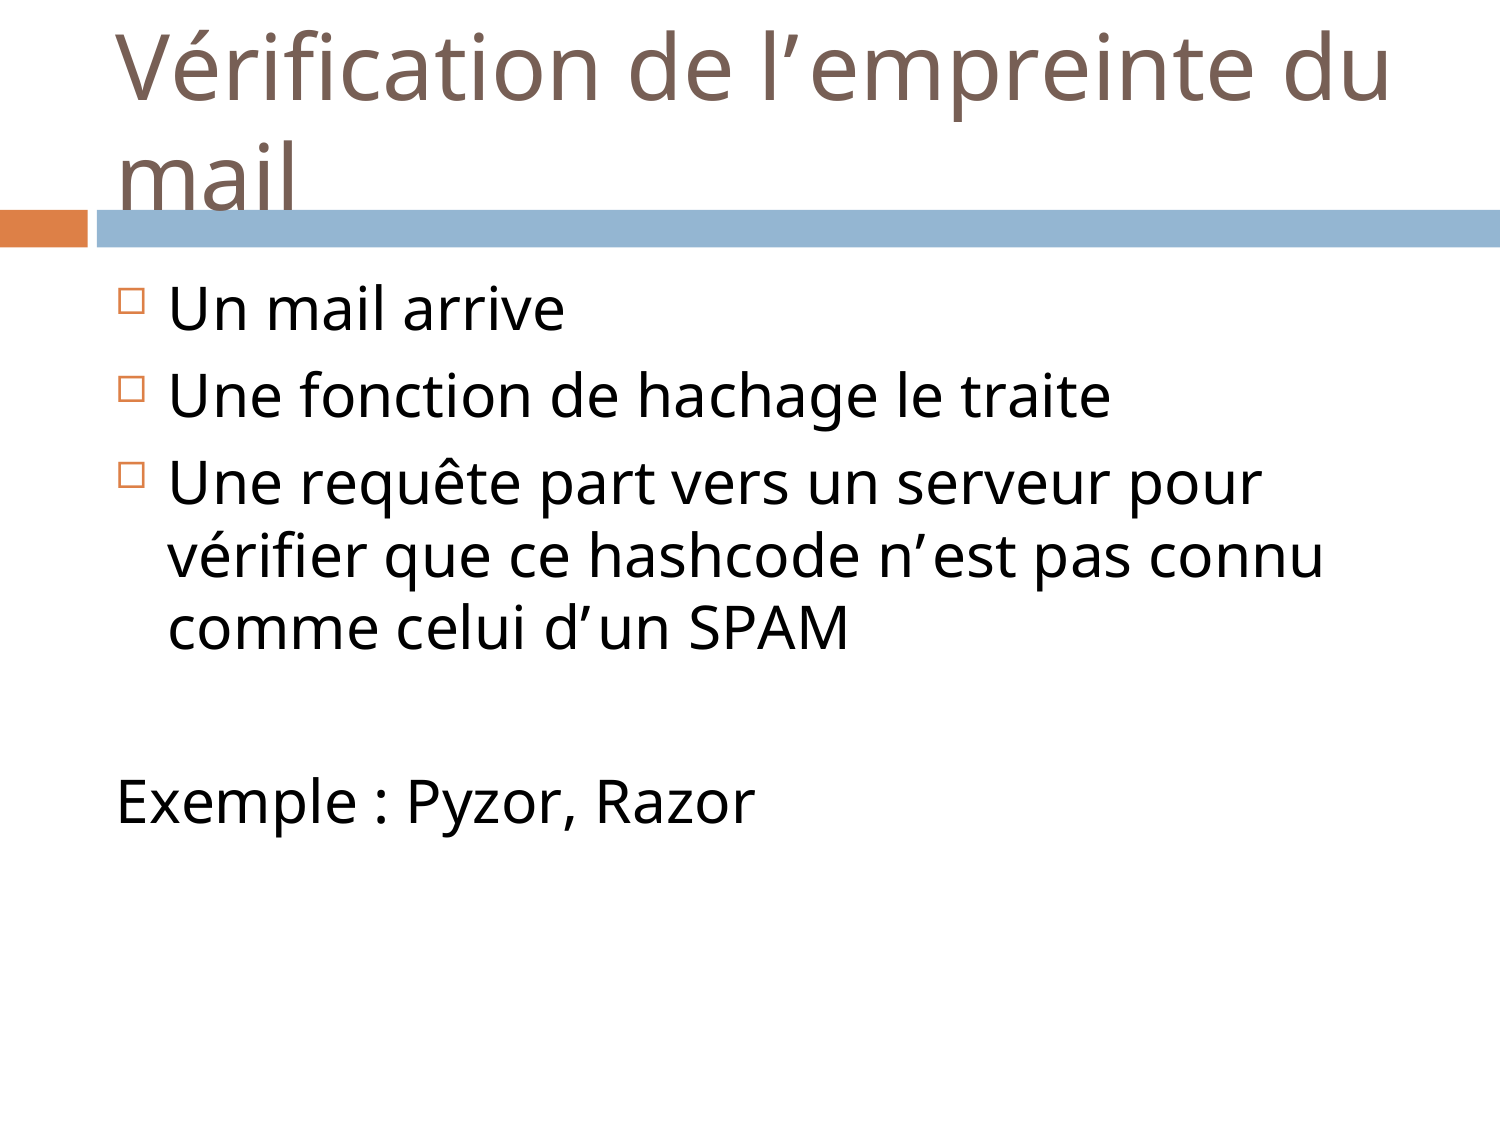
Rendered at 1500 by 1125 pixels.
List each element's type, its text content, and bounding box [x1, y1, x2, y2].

list Un mail arrive Une fonction de hachage le traite Une requête part vers un serveur pour vérifier que ce hashcode n’est pas connu comme celui d’un SPAM Exemple : Pyzor, Razor [100, 262, 1438, 1000]
title Vérification de l’empreinte du mail [100, 37, 1438, 201]
